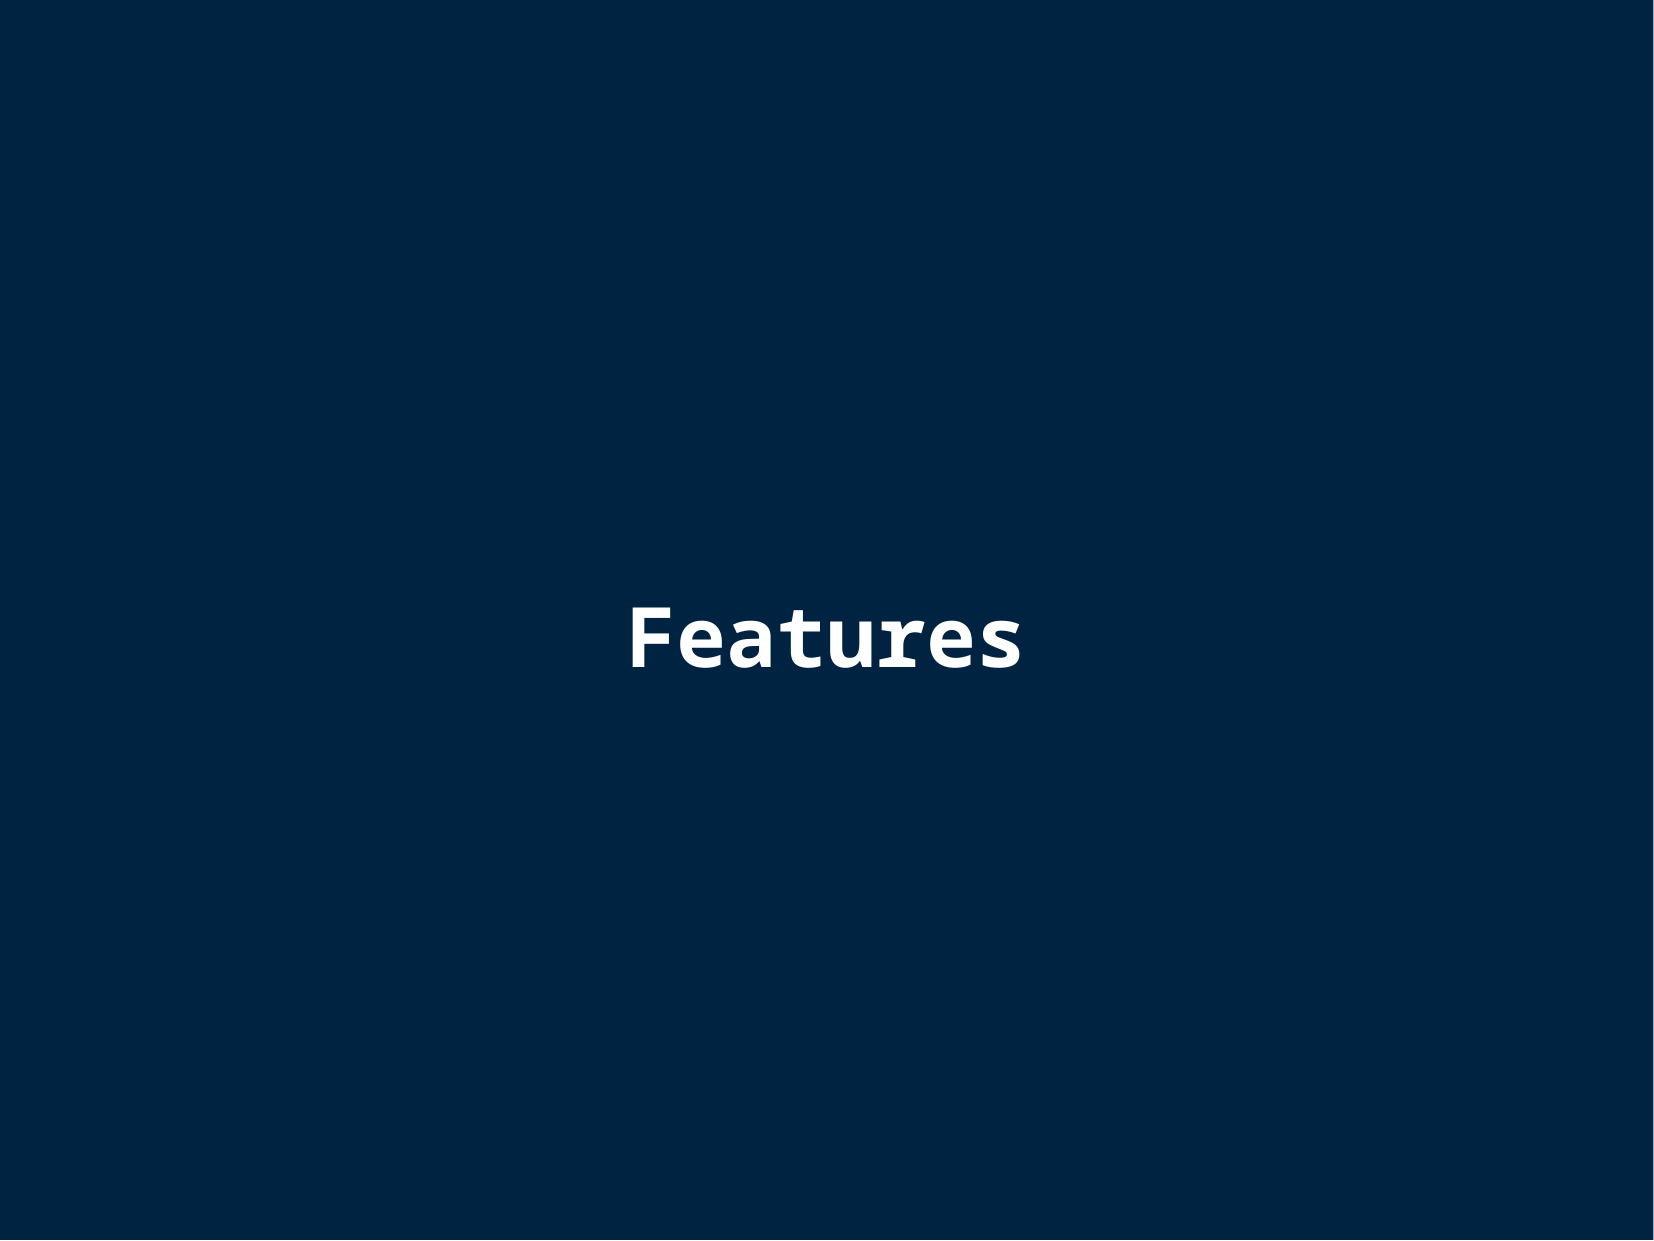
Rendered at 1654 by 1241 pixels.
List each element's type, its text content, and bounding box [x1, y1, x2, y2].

text_box Features [452, 571, 1201, 670]
